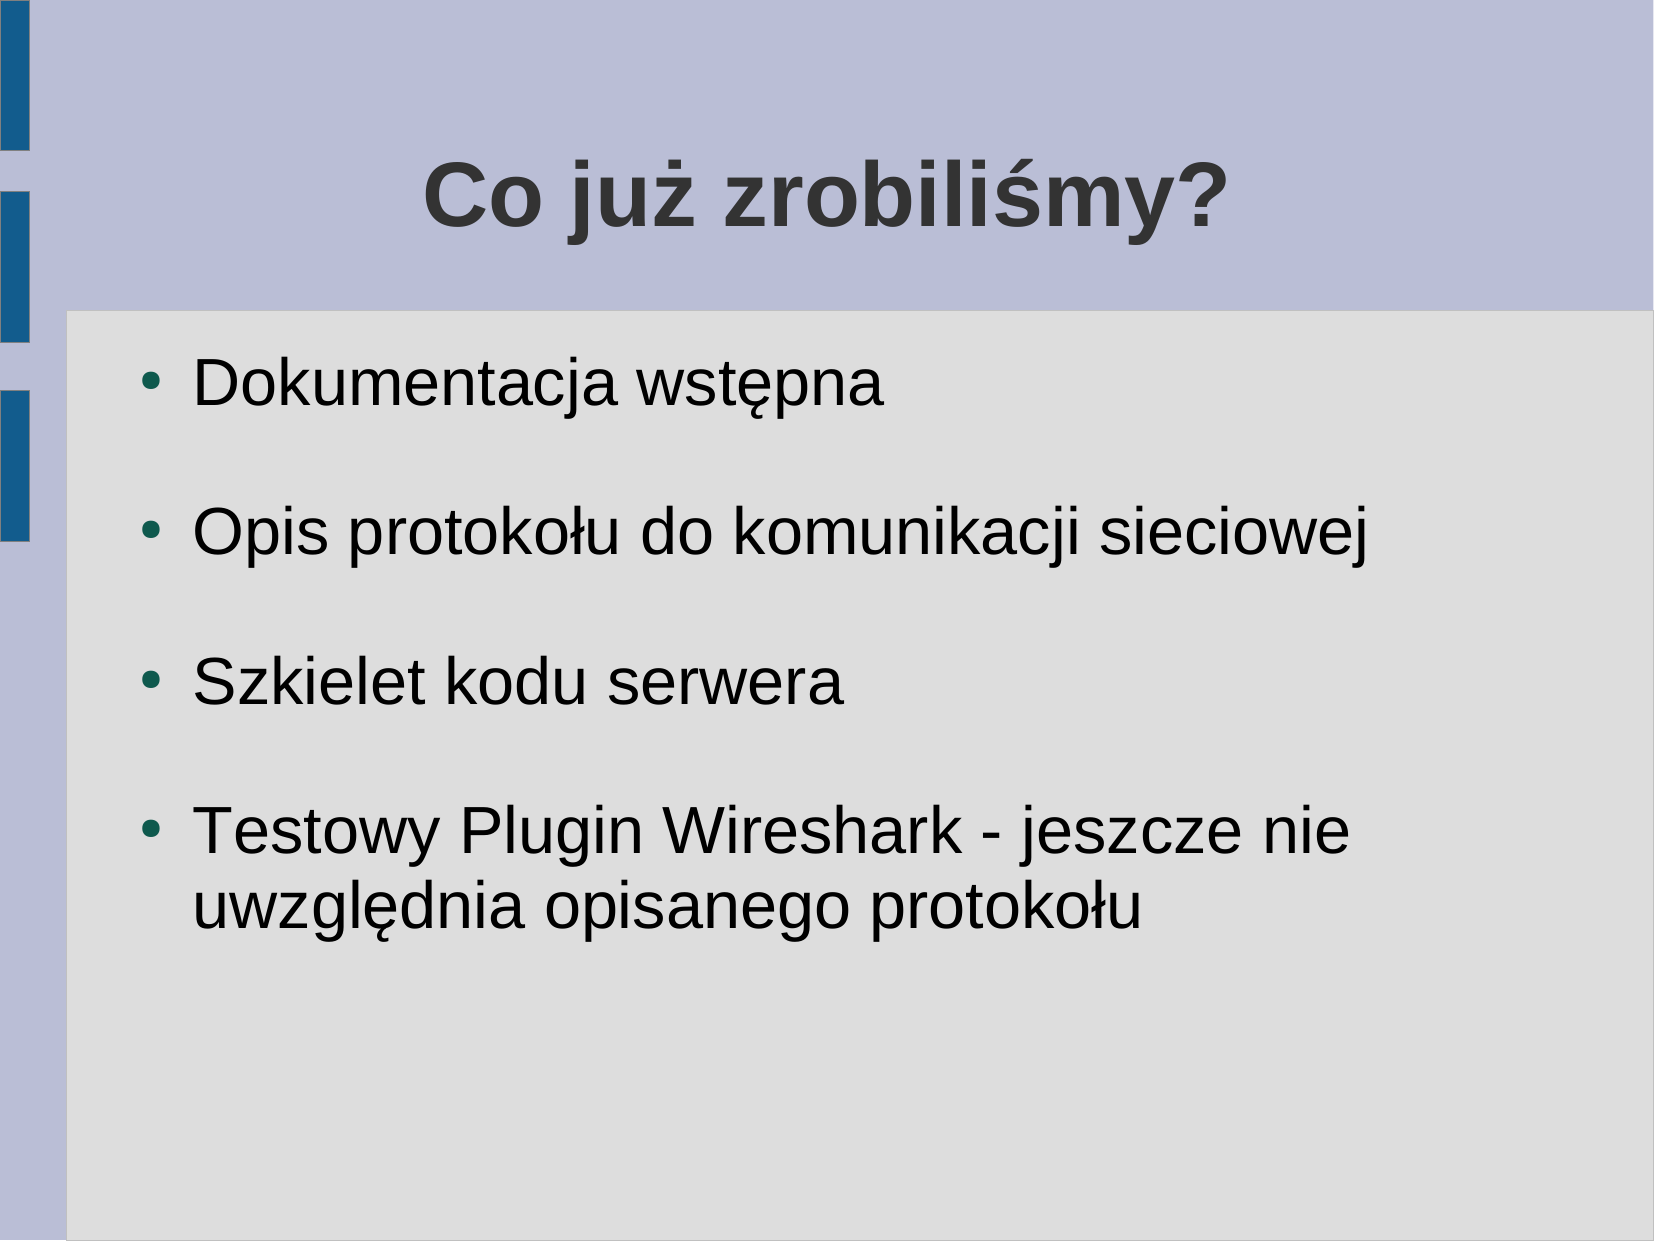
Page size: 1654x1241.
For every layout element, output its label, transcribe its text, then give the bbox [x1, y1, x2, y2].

list Dokumentacja wstępna Opis protokołu do komunikacji sieciowej Szkielet kodu serwera Testowy Plugin Wireshark - jeszcze nie uwzględnia opisanego protokołu [121, 344, 1534, 1127]
title Co już zrobiliśmy? [121, 91, 1534, 299]
